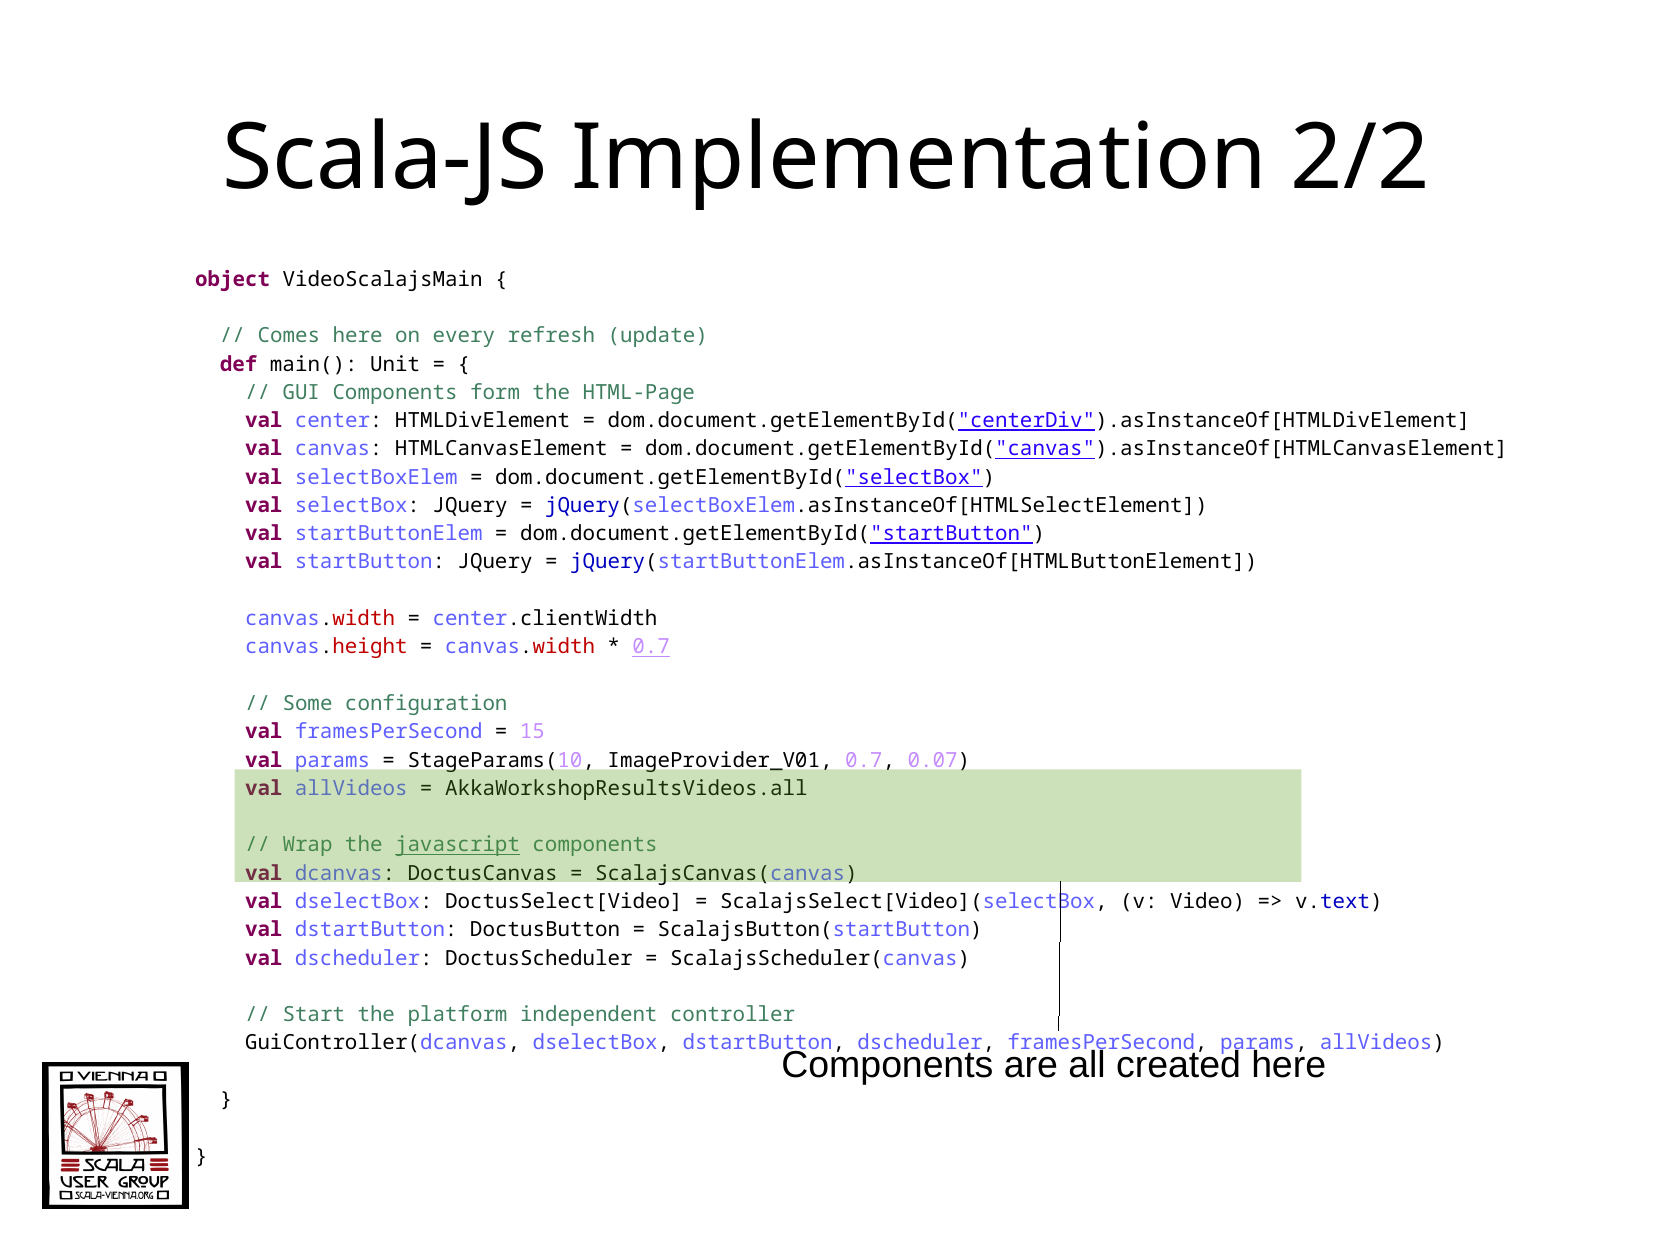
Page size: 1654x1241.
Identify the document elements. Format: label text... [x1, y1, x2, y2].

title Scala-JS Implementation 2/2 [82, 49, 1571, 257]
text_box Components are all created here [766, 1036, 1346, 1095]
text_box object VideoScalajsMain { // Comes here on every refresh (update) def main(): Unit = { // GUI Components form the HTML-Page val center: HTMLDivElement = dom.document.getElementById("centerDiv").asInstanceOf[HTMLDivElement] val canvas: HTMLCanvasElement = dom.document.getElementById("canvas").asInstanceOf[HTMLCanvasElement] val selectBoxElem = dom.document.getElementById("selectBox") val selectBox: JQuery = jQuery(selectBoxElem.asInstanceOf[HTMLSelectElement]) val startButtonElem = dom.document.getElementById("startButton") val startButton: JQuery = jQuery(startButtonElem.asInstanceOf[HTMLButtonElement]) canvas.width = center.clientWidth canvas.height = canvas.width * 0.7 // Some configuration val framesPerSecond = 15 val params = StageParams(10, ImageProvider_V01, 0.7, 0.07) val allVideos = AkkaWorkshopResultsVideos.all // Wrap the javascript components val dcanvas: DoctusCanvas = ScalajsCanvas(canvas) val dselectBox: DoctusSelect[Video] = ScalajsSelect[Video](selectBox, (v: Video) => v.text) val dstartButton: DoctusButton = ScalajsButton(startButton) val dscheduler: DoctusScheduler = ScalajsScheduler(canvas) // Start the platform independent controller GuiController(dcanvas, dselectBox, dstartButton, dscheduler, framesPerSecond, params, allVideos) } } [180, 256, 1418, 1048]
picture [42, 1062, 189, 1209]
text_box [234, 769, 1302, 882]
